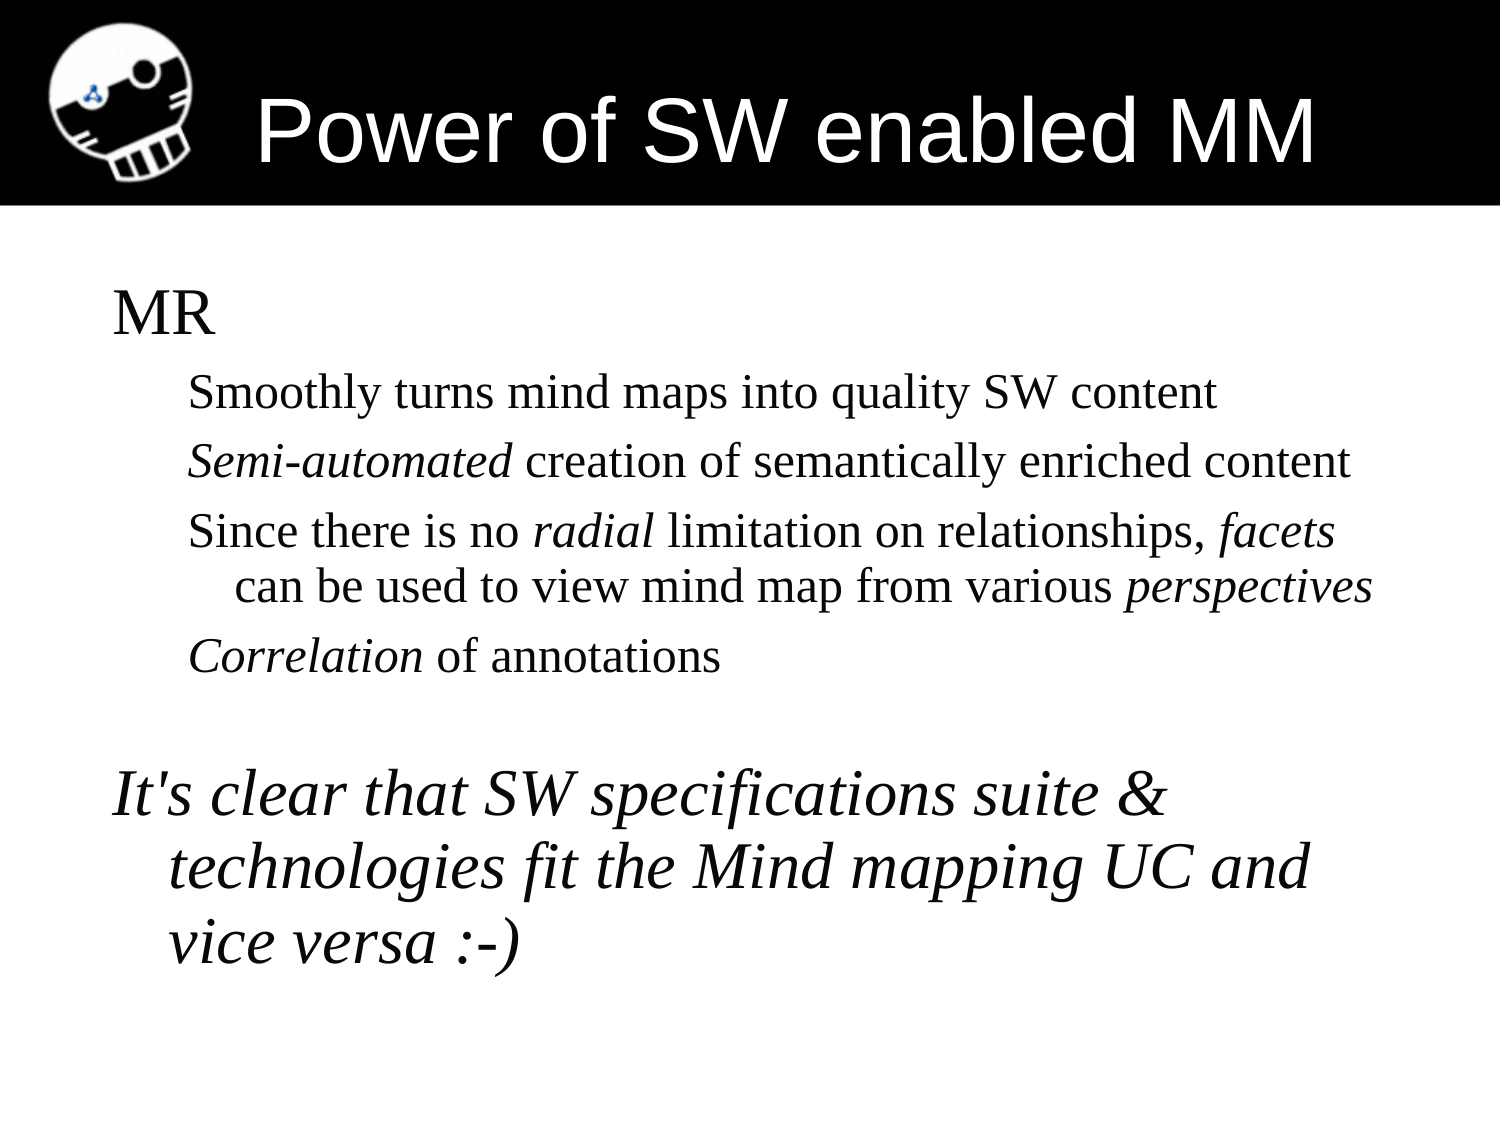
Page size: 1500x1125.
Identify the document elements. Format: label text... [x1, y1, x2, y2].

title Power of SW enabled MM [150, 13, 1426, 249]
list MR Smoothly turns mind maps into quality SW content Semi-automated creation of semantically enriched content Since there is no radial limitation on relationships, facets can be used to view mind map from various perspectives Correlation of annotations It's clear that SW specifications suite & technologies fit the Mind mapping UC and vice versa :-) [112, 275, 1388, 1040]
picture [0, 0, 1500, 1125]
